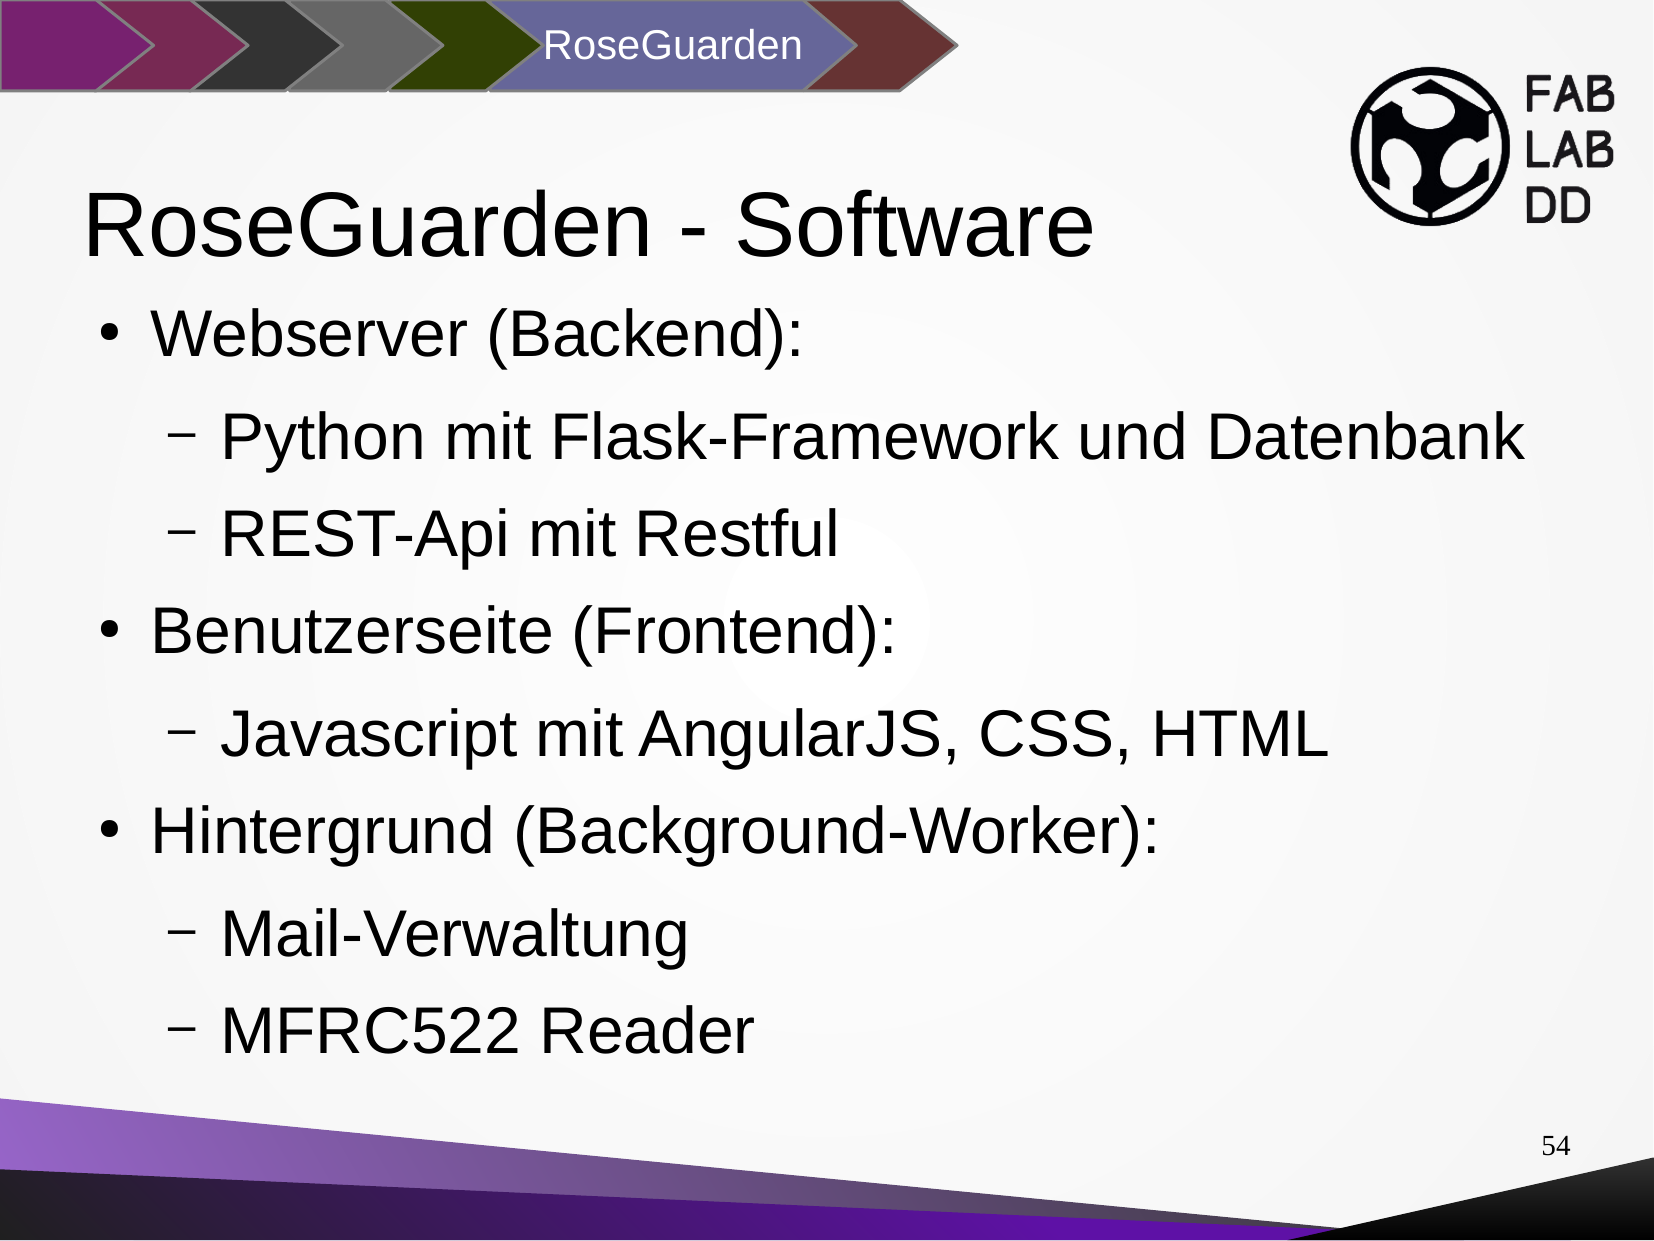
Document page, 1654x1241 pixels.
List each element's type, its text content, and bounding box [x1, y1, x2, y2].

title RoseGuarden - Software [82, 165, 1300, 284]
picture [1324, 36, 1642, 257]
text_box [0, 0, 544, 91]
text_box RoseGuarden [490, 0, 857, 91]
text_box [804, 0, 958, 91]
list Webserver (Backend): Python mit Flask-Framework und Datenbank REST-Api mit Restful Benutzerseite (Frontend): Javascript mit AngularJS, CSS, HTML Hintergrund (Background-Worker): Mail-Verwaltung MFRC522 Reader [80, 296, 1536, 1087]
